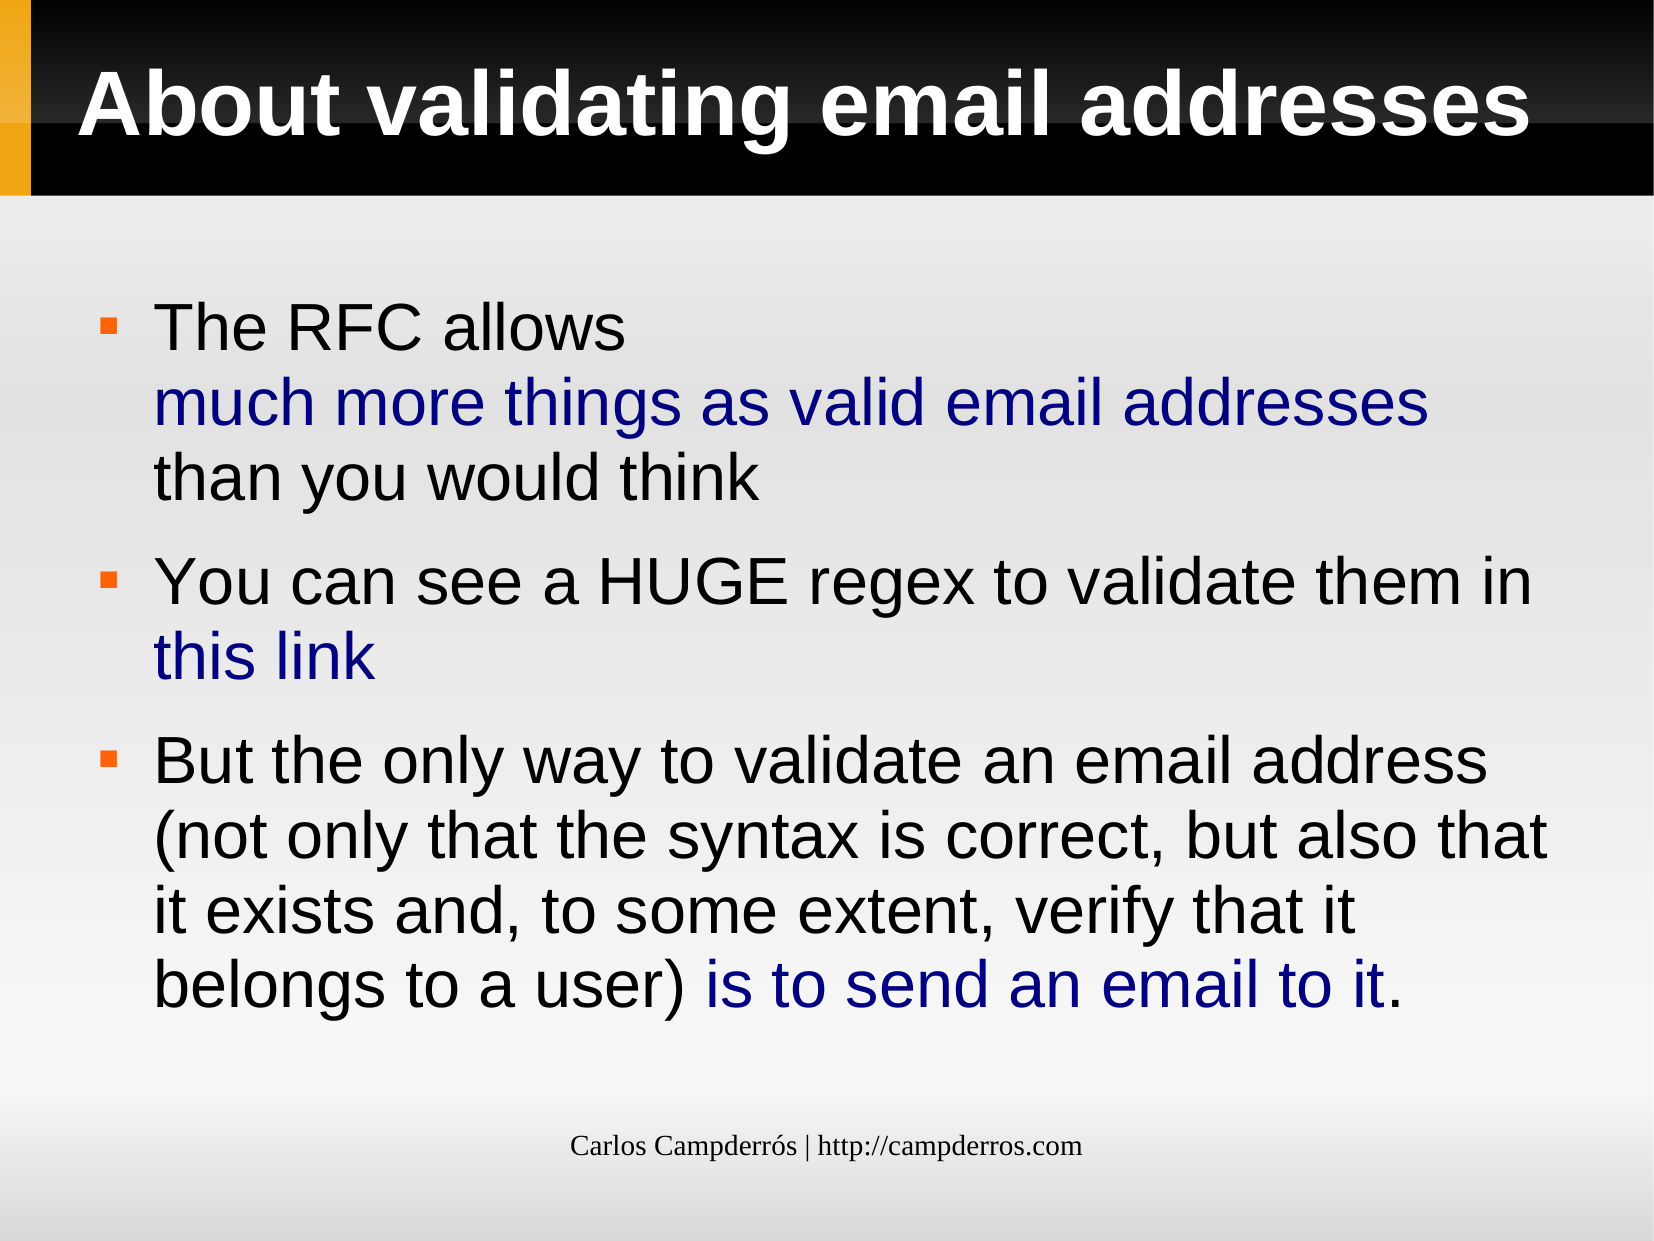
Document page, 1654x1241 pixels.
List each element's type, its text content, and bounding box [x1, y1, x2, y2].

list The RFC allows much more things as valid email addresses than you would think You can see a HUGE regex to validate them in this link But the only way to validate an email address (not only that the syntax is correct, but also that it exists and, to some extent, verify that it belongs to a user) is to send an email to it. [82, 290, 1571, 1109]
title About validating email addresses [76, 0, 1565, 208]
picture [0, 0, 1654, 1241]
